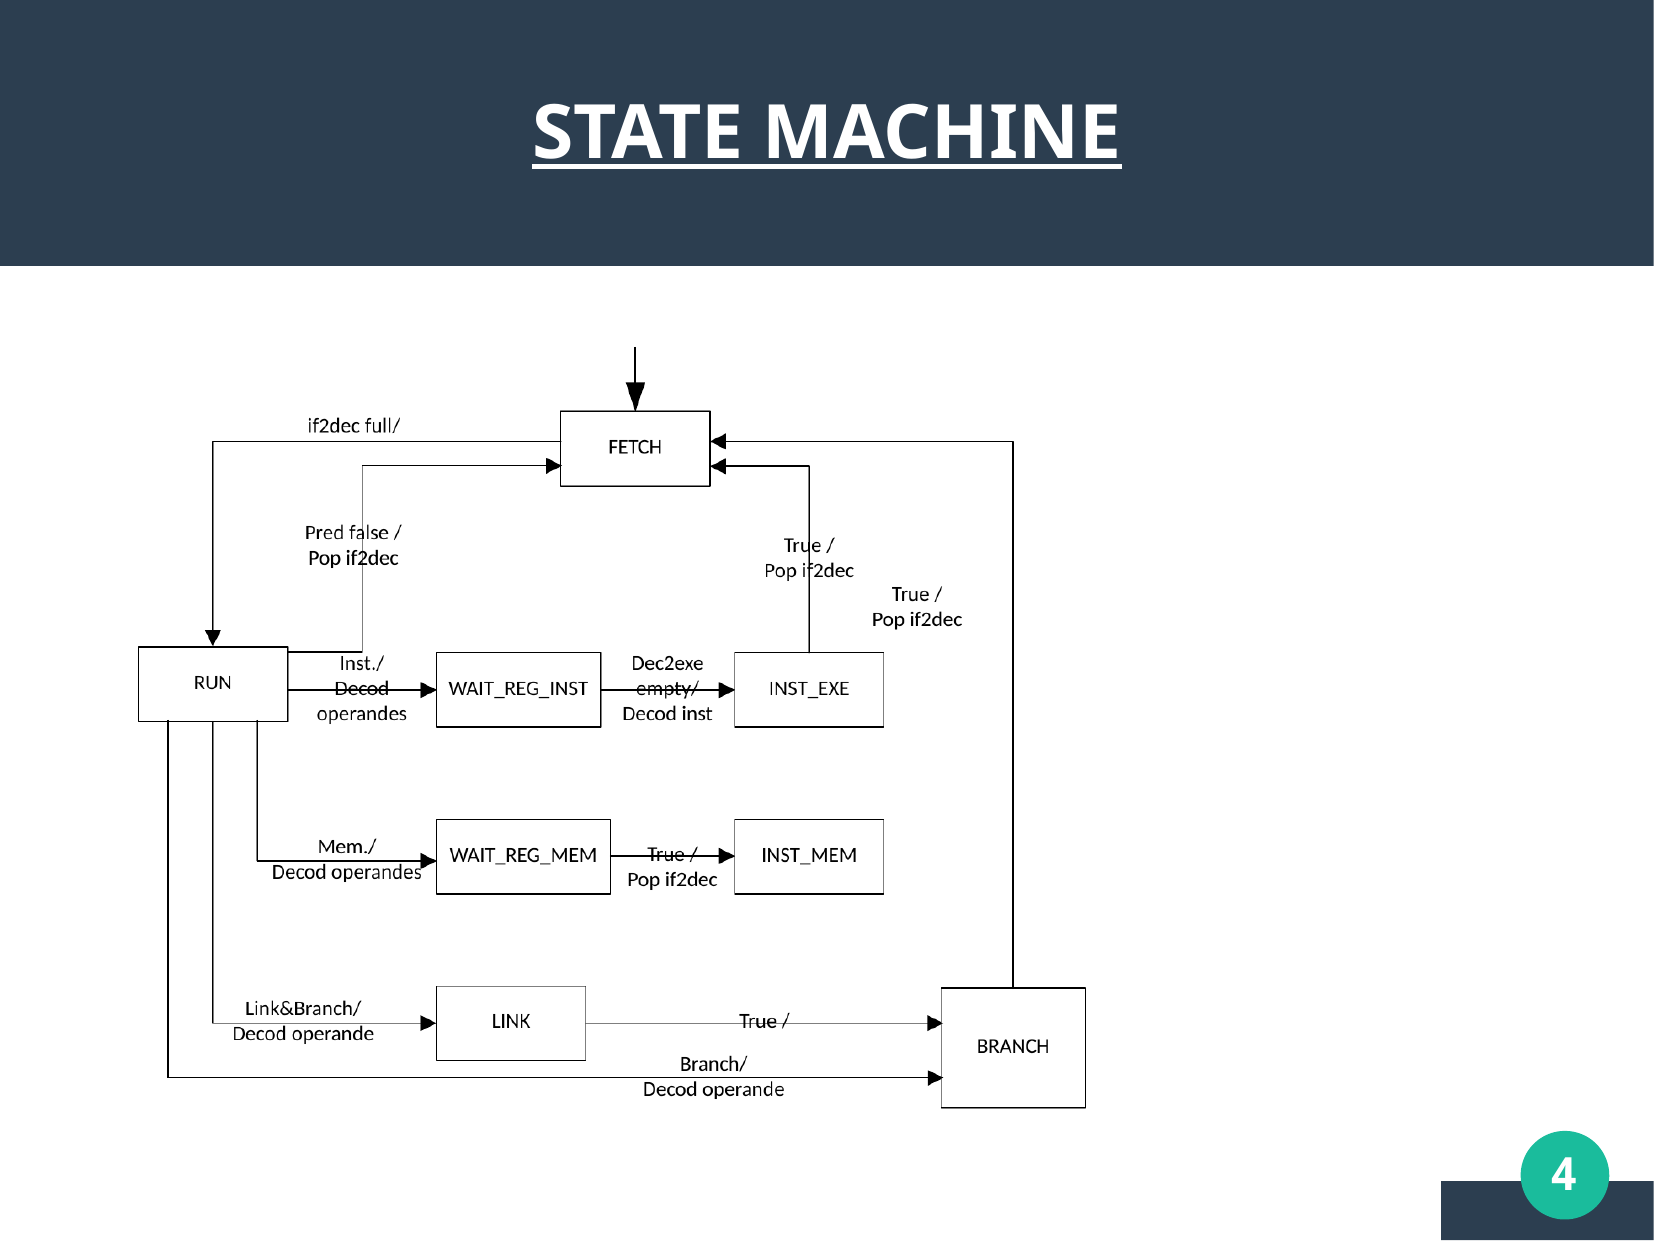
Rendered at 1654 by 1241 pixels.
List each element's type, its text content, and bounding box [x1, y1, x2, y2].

picture [0, 267, 1441, 1241]
title STATE MACHINE [59, 82, 1595, 174]
text_box 4 [1535, 1133, 1619, 1204]
